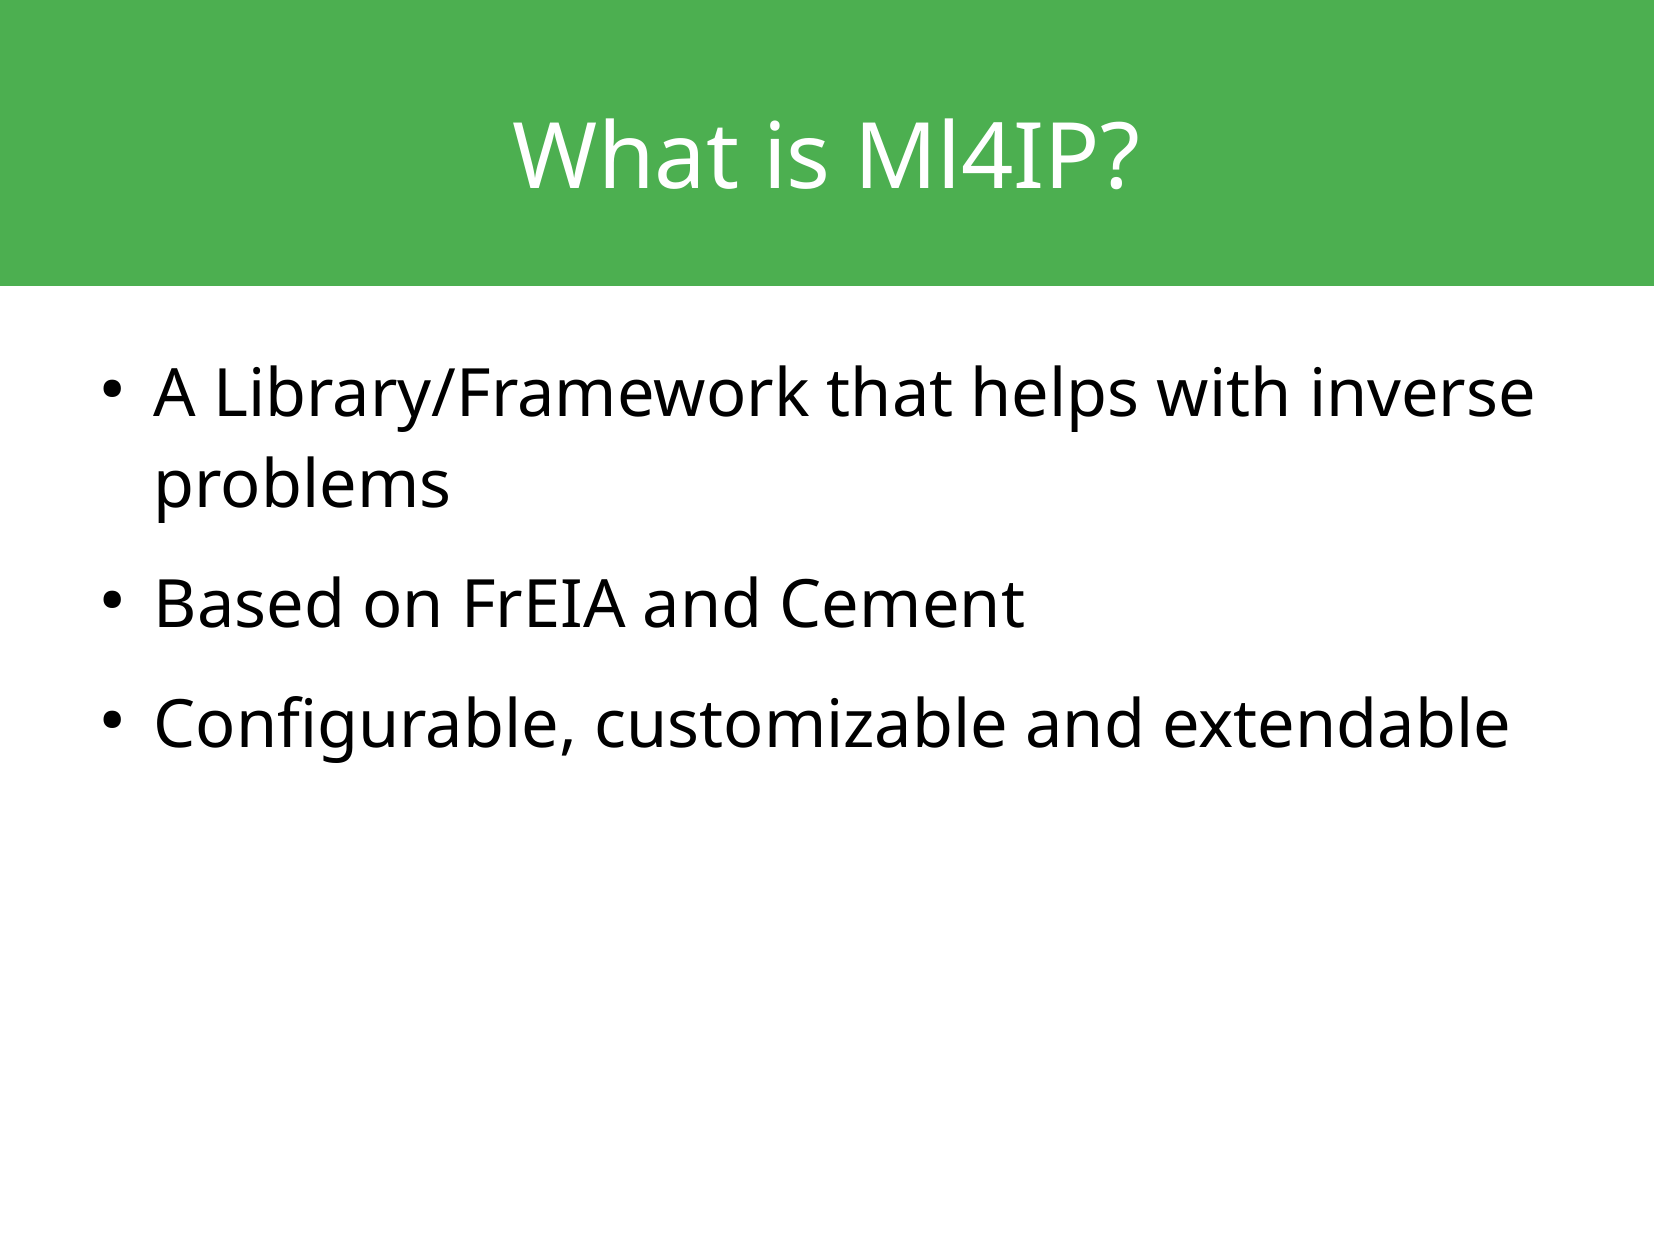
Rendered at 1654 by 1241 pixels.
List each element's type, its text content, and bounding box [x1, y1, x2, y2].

title What is Ml4IP? [82, 49, 1571, 257]
list A Library/Framework that helps with inverse problems Based on FrEIA and Cement Configurable, customizable and extendable [82, 345, 1571, 1201]
